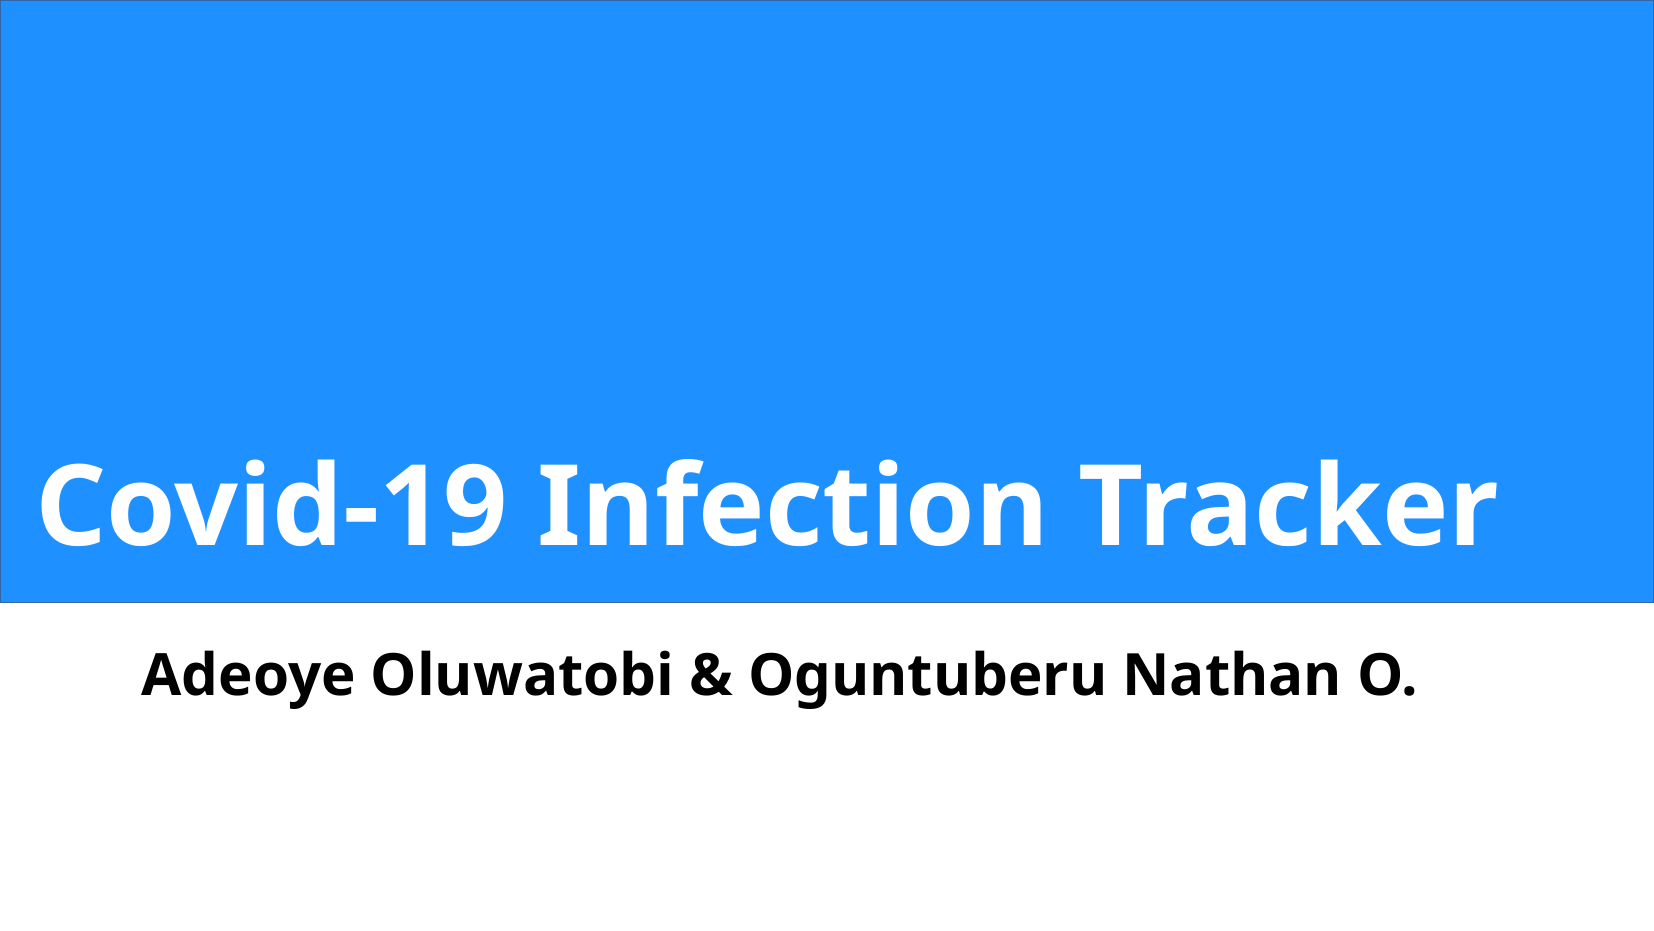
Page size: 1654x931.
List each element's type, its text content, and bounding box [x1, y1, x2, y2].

text_box [0, 0, 1654, 603]
title Covid-19 Infection Tracker [23, 377, 1512, 627]
subtitle Adeoye Oluwatobi & Oguntuberu Nathan O. [141, 602, 1477, 745]
